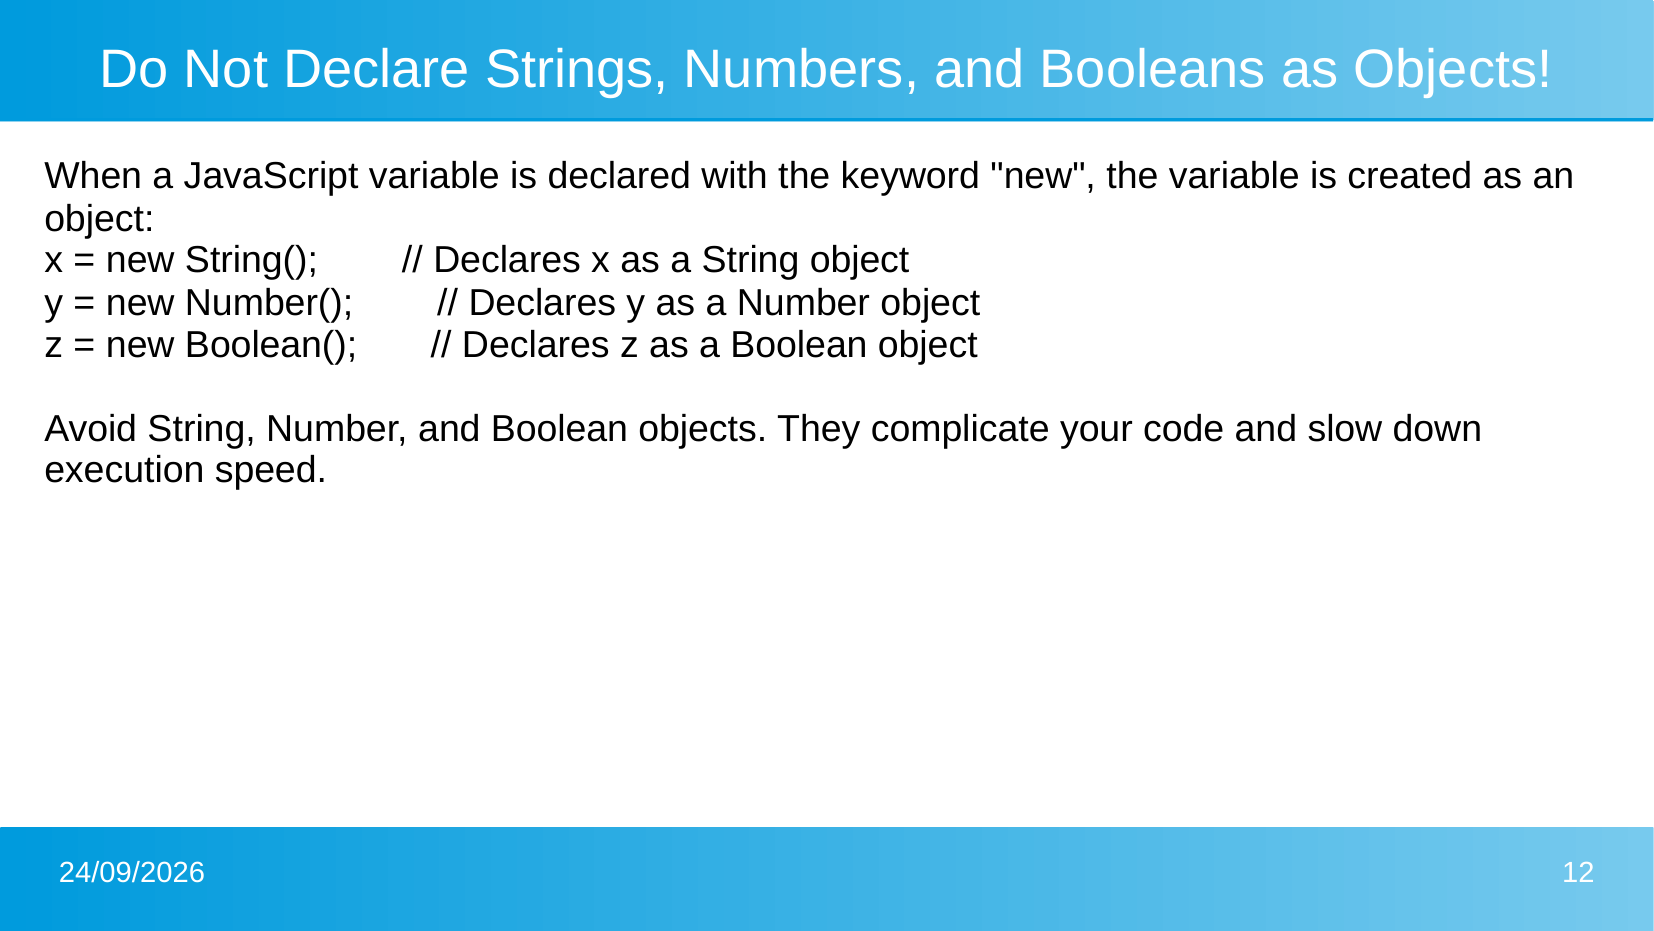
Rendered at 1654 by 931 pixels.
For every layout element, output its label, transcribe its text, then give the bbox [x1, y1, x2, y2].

text_box When a JavaScript variable is declared with the keyword "new", the variable is created as an object: x = new String(); // Declares x as a String object y = new Number(); // Declares y as a Number object z = new Boolean(); // Declares z as a Boolean object Avoid String, Number, and Boolean objects. They complicate your code and slow down execution speed. [29, 147, 1625, 499]
title Do Not Declare Strings, Numbers, and Booleans as Objects! [59, 29, 1595, 108]
